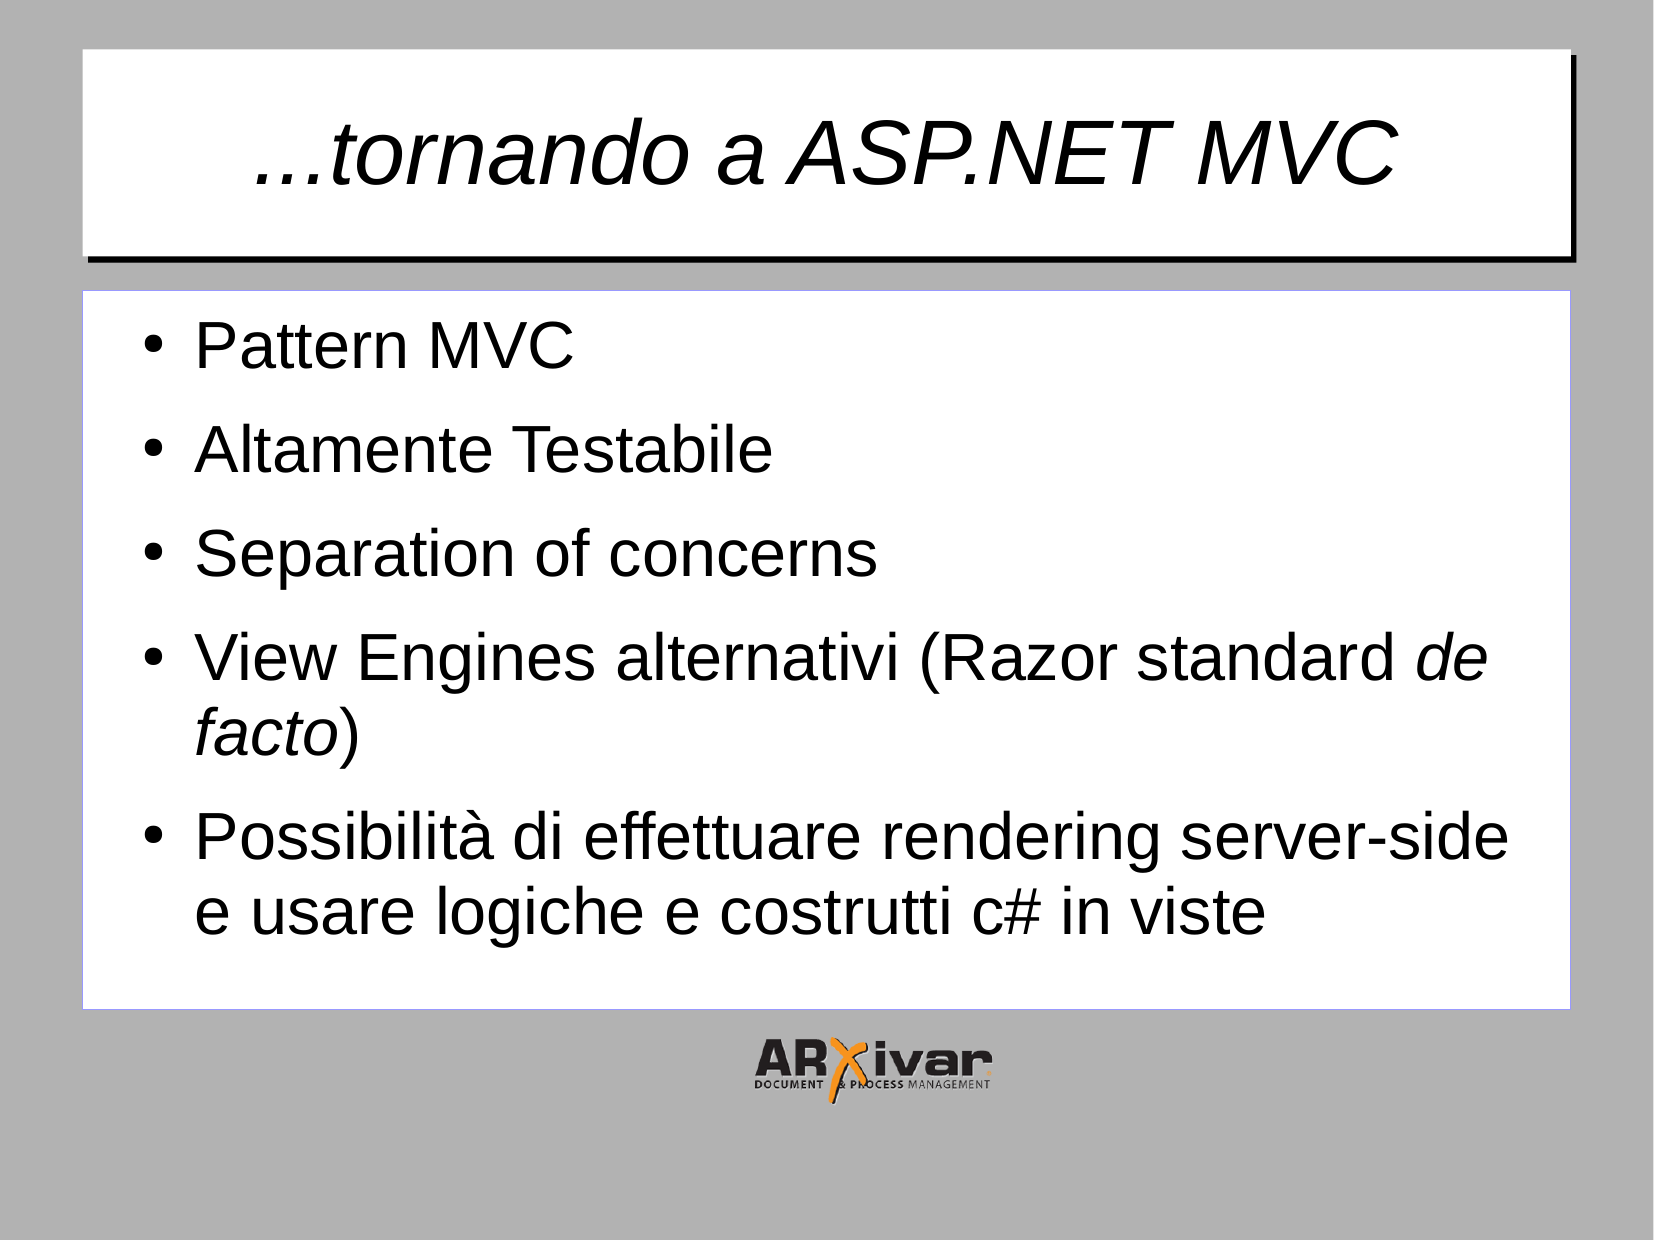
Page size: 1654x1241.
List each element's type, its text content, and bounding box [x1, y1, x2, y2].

list Pattern MVC Altamente Testabile Separation of concerns View Engines alternativi (Razor standard de facto) Possibilità di effettuare rendering server-side e usare logiche e costrutti c# in viste [82, 290, 1571, 1010]
title ...tornando a ASP.NET MVC [82, 49, 1571, 257]
picture [755, 1031, 993, 1111]
